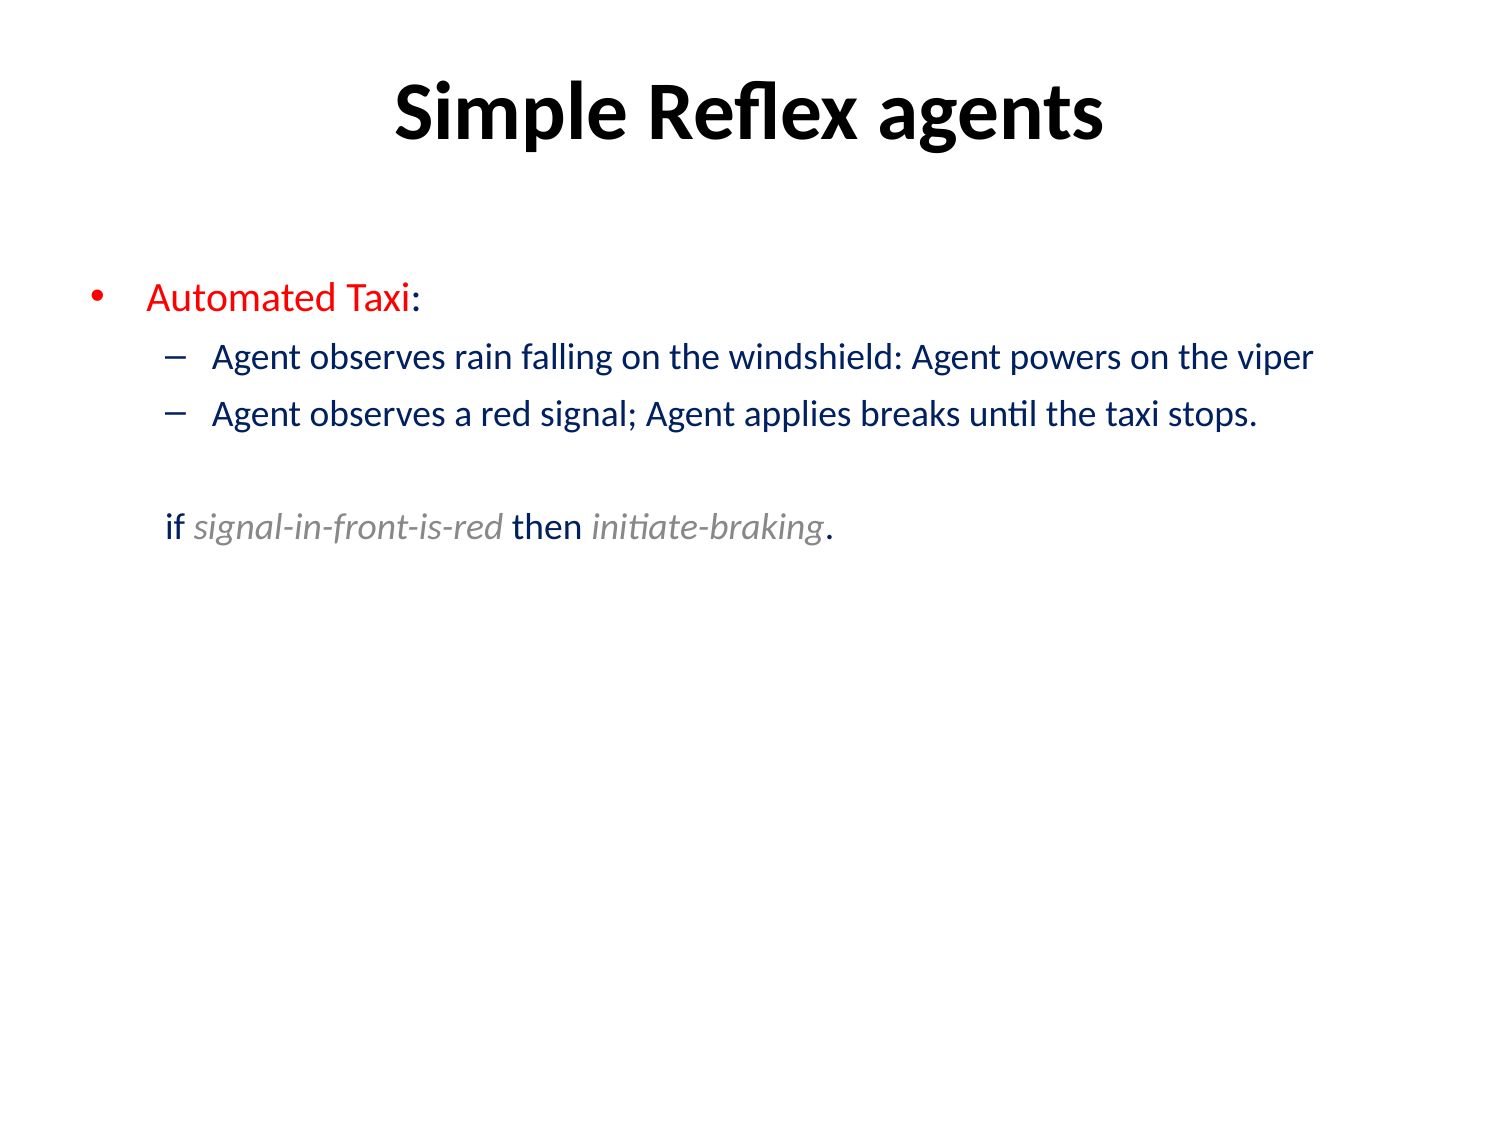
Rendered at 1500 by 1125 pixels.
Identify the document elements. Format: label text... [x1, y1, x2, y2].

title Simple Reflex agents [12, 12, 1488, 200]
list Automated Taxi: Agent observes rain falling on the windshield: Agent powers on the viper Agent observes a red signal; Agent applies breaks until the taxi stops. if signal-in-front-is-red then initiate-braking. [75, 262, 1425, 950]
